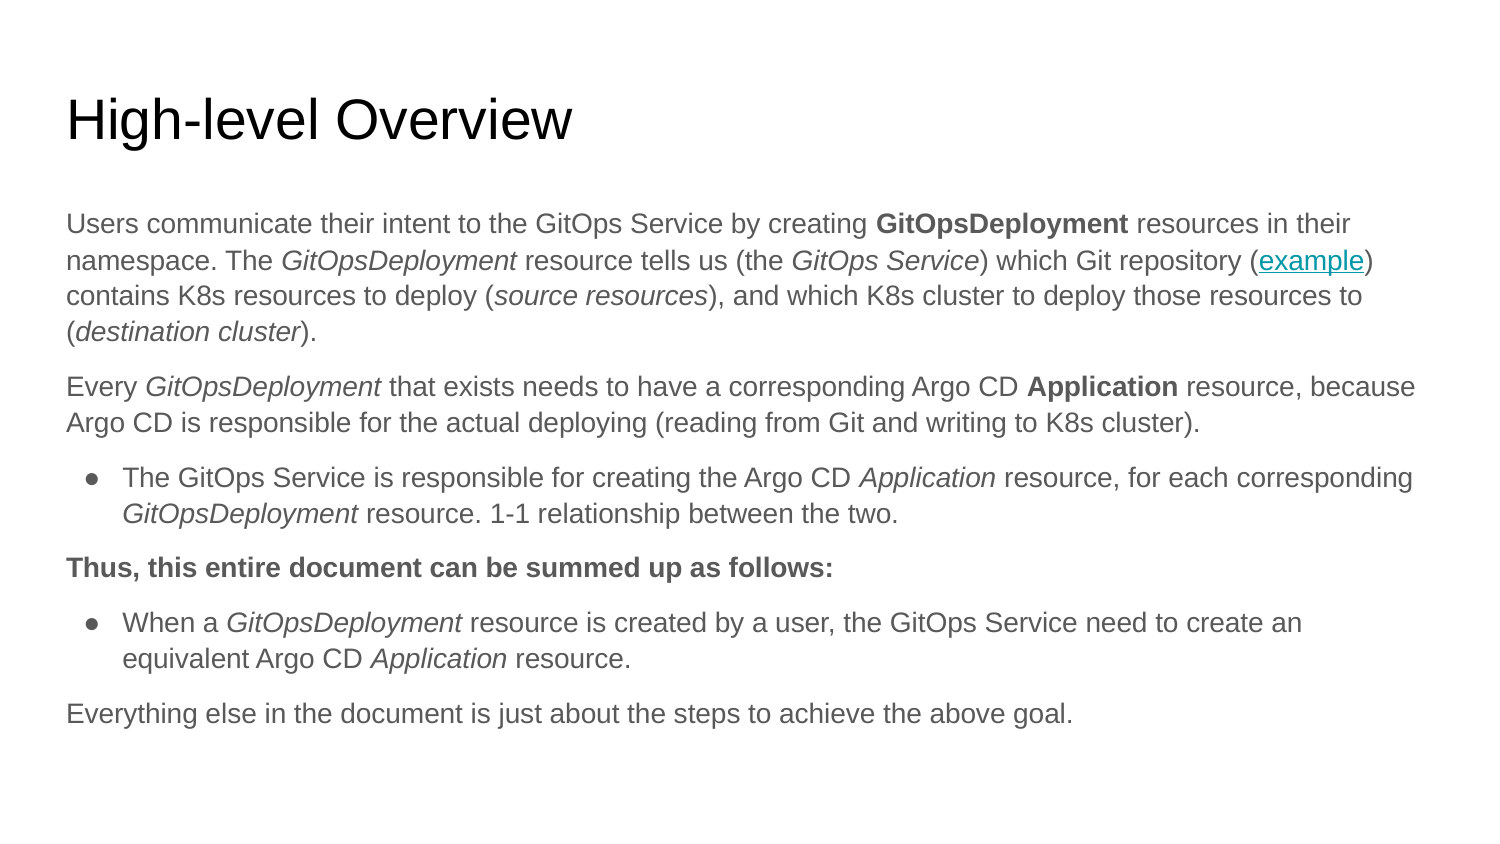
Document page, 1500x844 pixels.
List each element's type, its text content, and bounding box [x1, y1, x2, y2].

list Users communicate their intent to the GitOps Service by creating GitOpsDeployment resources in their namespace. The GitOpsDeployment resource tells us (the GitOps Service) which Git repository (example) contains K8s resources to deploy (source resources), and which K8s cluster to deploy those resources to (destination cluster). Every GitOpsDeployment that exists needs to have a corresponding Argo CD Application resource, because Argo CD is responsible for the actual deploying (reading from Git and writing to K8s cluster). The GitOps Service is responsible for creating the Argo CD Application resource, for each corresponding GitOpsDeployment resource. 1-1 relationship between the two. Thus, this entire document can be summed up as follows: When a GitOpsDeployment resource is created by a user, the GitOps Service need to create an equivalent Argo CD Application resource. Everything else in the document is just about the steps to achieve the above goal. [51, 189, 1449, 750]
title High-level Overview [51, 72, 1449, 167]
